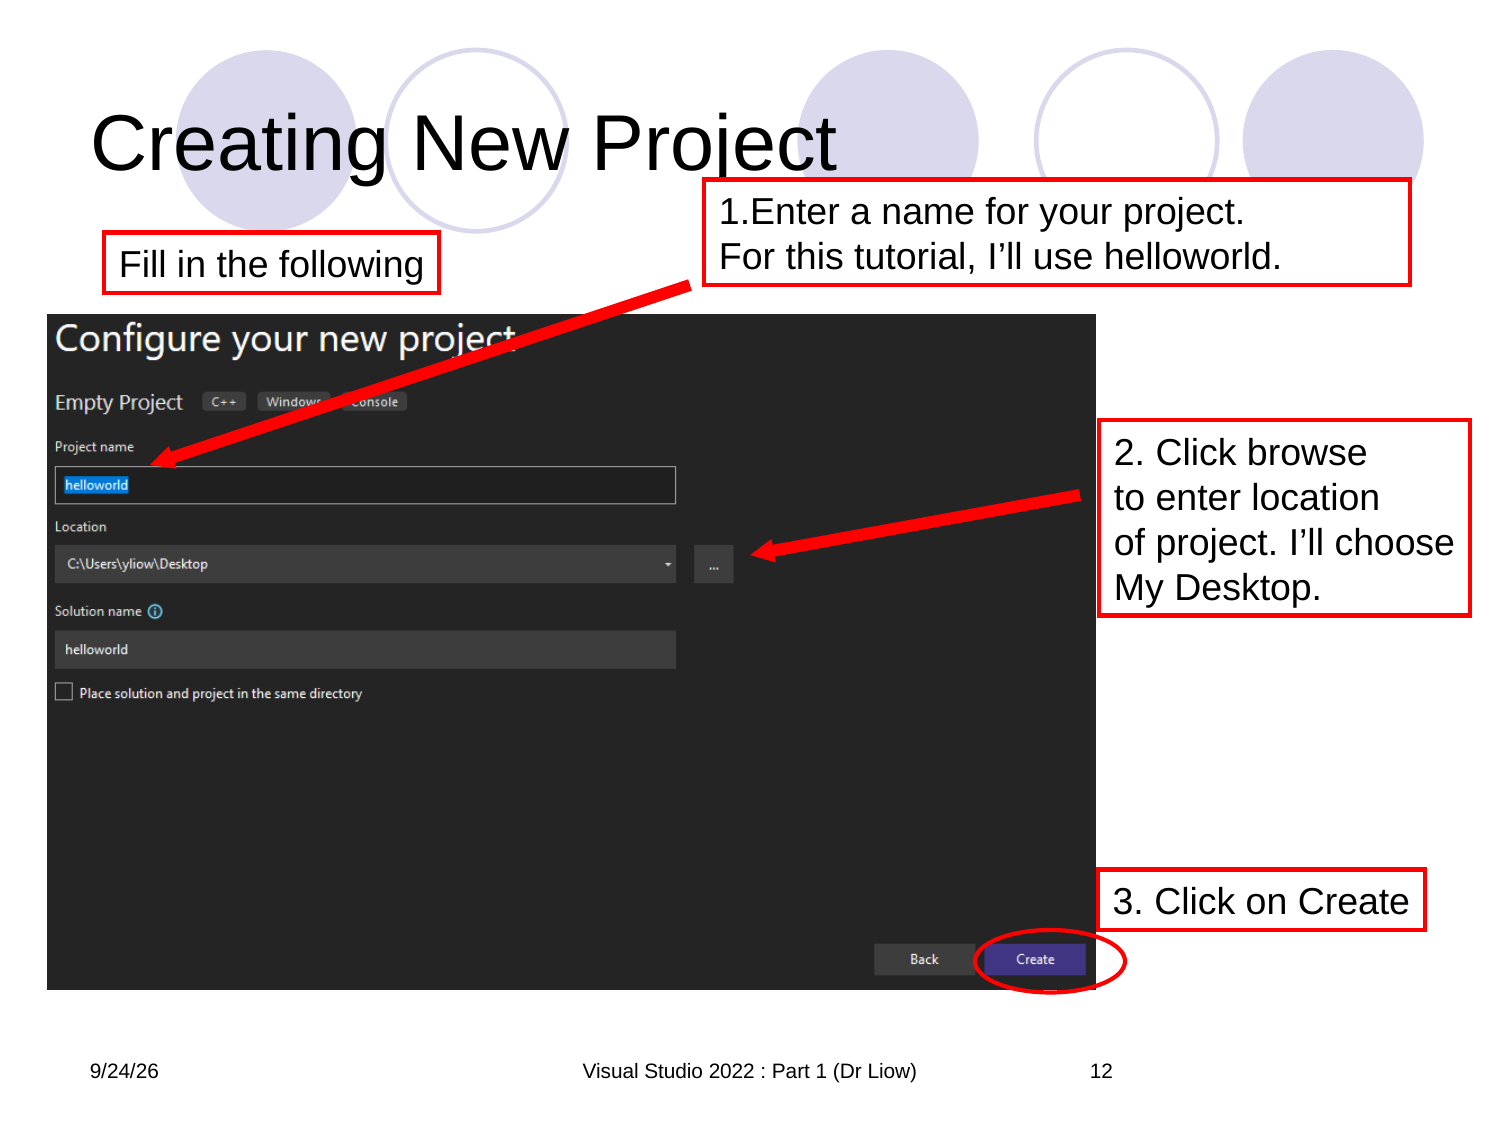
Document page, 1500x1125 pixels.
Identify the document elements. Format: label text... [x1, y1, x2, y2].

picture [978, 933, 1096, 990]
text_box 2. Click browse to enter location of project. I’ll choose My Desktop. [1099, 419, 1471, 616]
text_box 3. Click on Create [1097, 869, 1426, 931]
title Creating New Project [75, 45, 1426, 233]
text_box Visual Studio 2022 : Part 1 (Dr Liow) [512, 1049, 988, 1101]
text_box Fill in the following [104, 232, 440, 293]
picture [47, 314, 1096, 990]
text_box Enter a name for your project. For this tutorial, I’ll use helloworld. [704, 179, 1411, 286]
text_box <number> [1074, 1049, 1426, 1101]
text_box 1/11/22 [74, 1049, 426, 1101]
